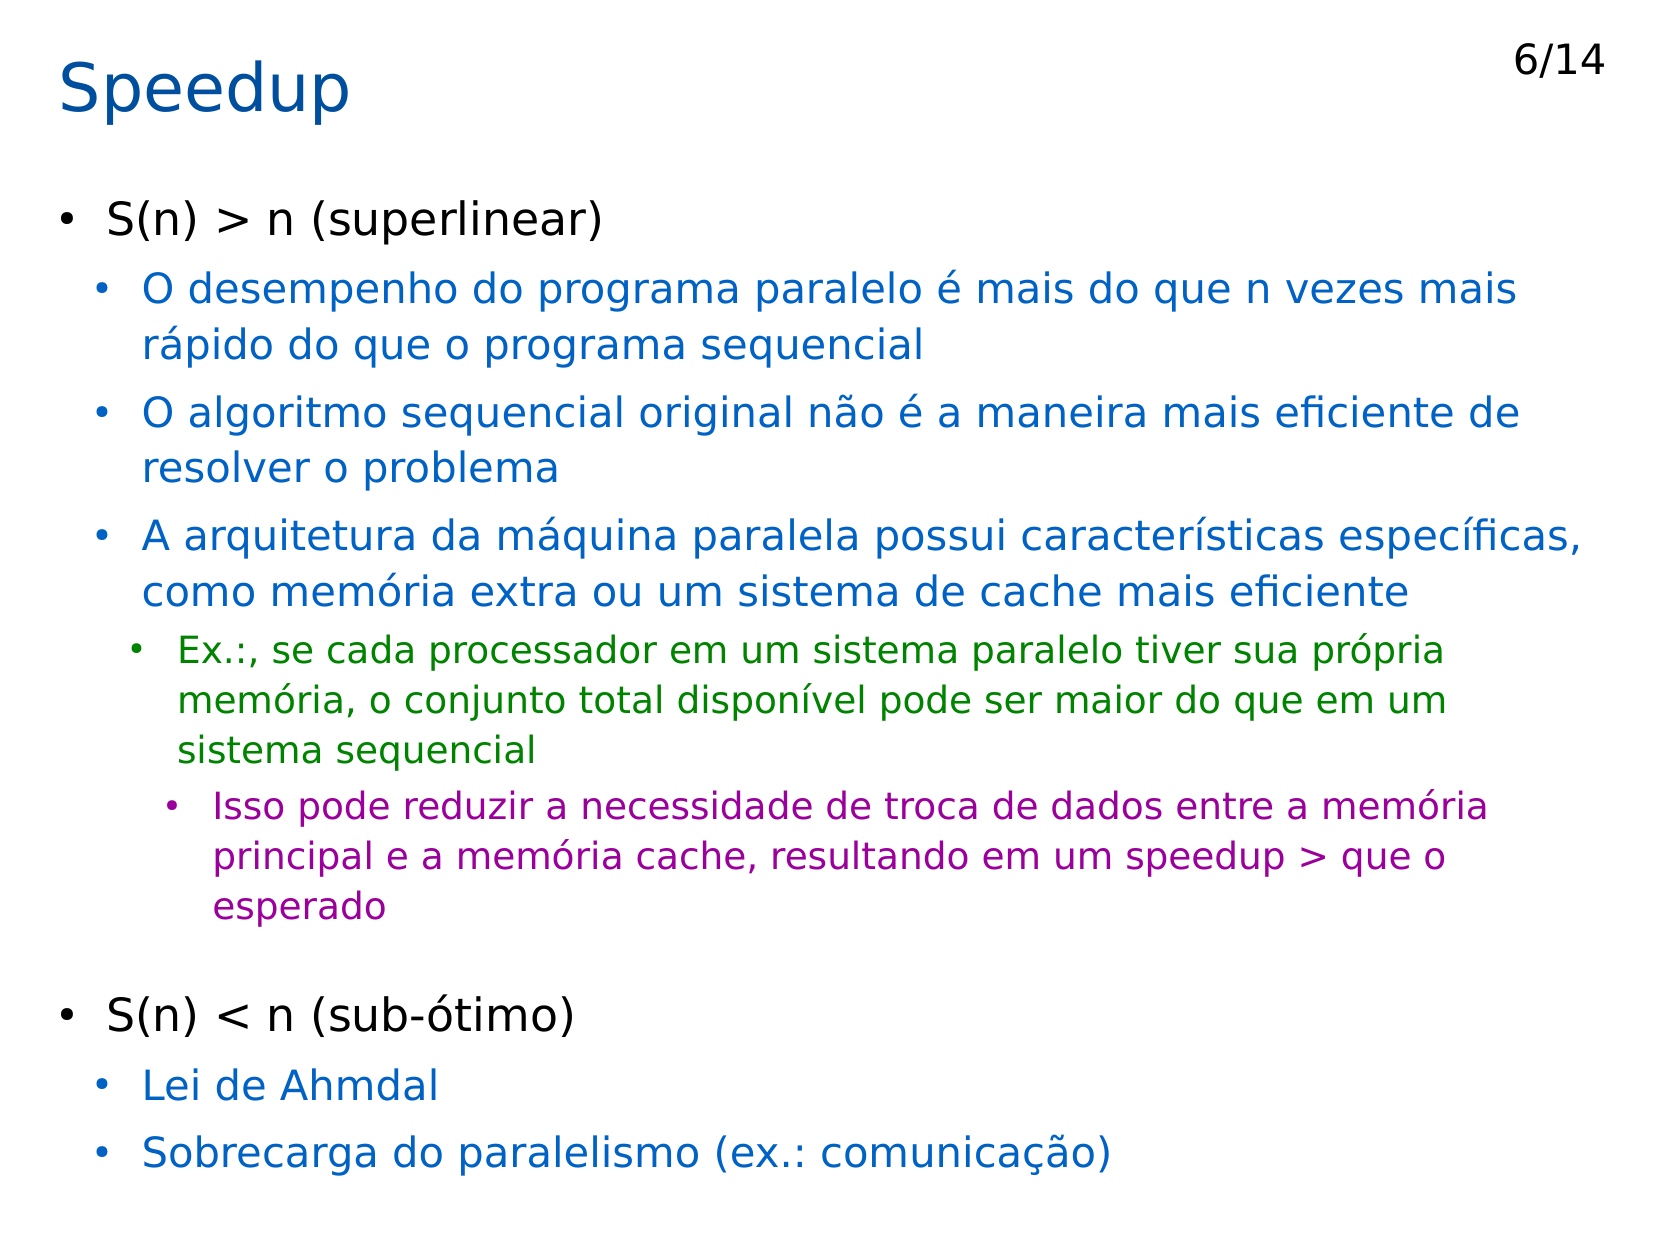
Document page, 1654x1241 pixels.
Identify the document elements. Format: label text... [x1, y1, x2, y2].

list S(n) > n (superlinear) O desempenho do programa paralelo é mais do que n vezes mais rápido do que o programa sequencial O algoritmo sequencial original não é a maneira mais eficiente de resolver o problema A arquitetura da máquina paralela possui características específicas, como memória extra ou um sistema de cache mais eficiente Ex.:, se cada processador em um sistema paralelo tiver sua própria memória, o conjunto total disponível pode ser maior do que em um sistema sequencial Isso pode reduzir a necessidade de troca de dados entre a memória principal e a memória cache, resultando em um speedup > que o esperado S(n) < n (sub-ótimo) Lei de Ahmdal Sobrecarga do paralelismo (ex.: comunicação) [59, 184, 1595, 1241]
title Speedup [59, 29, 1506, 148]
